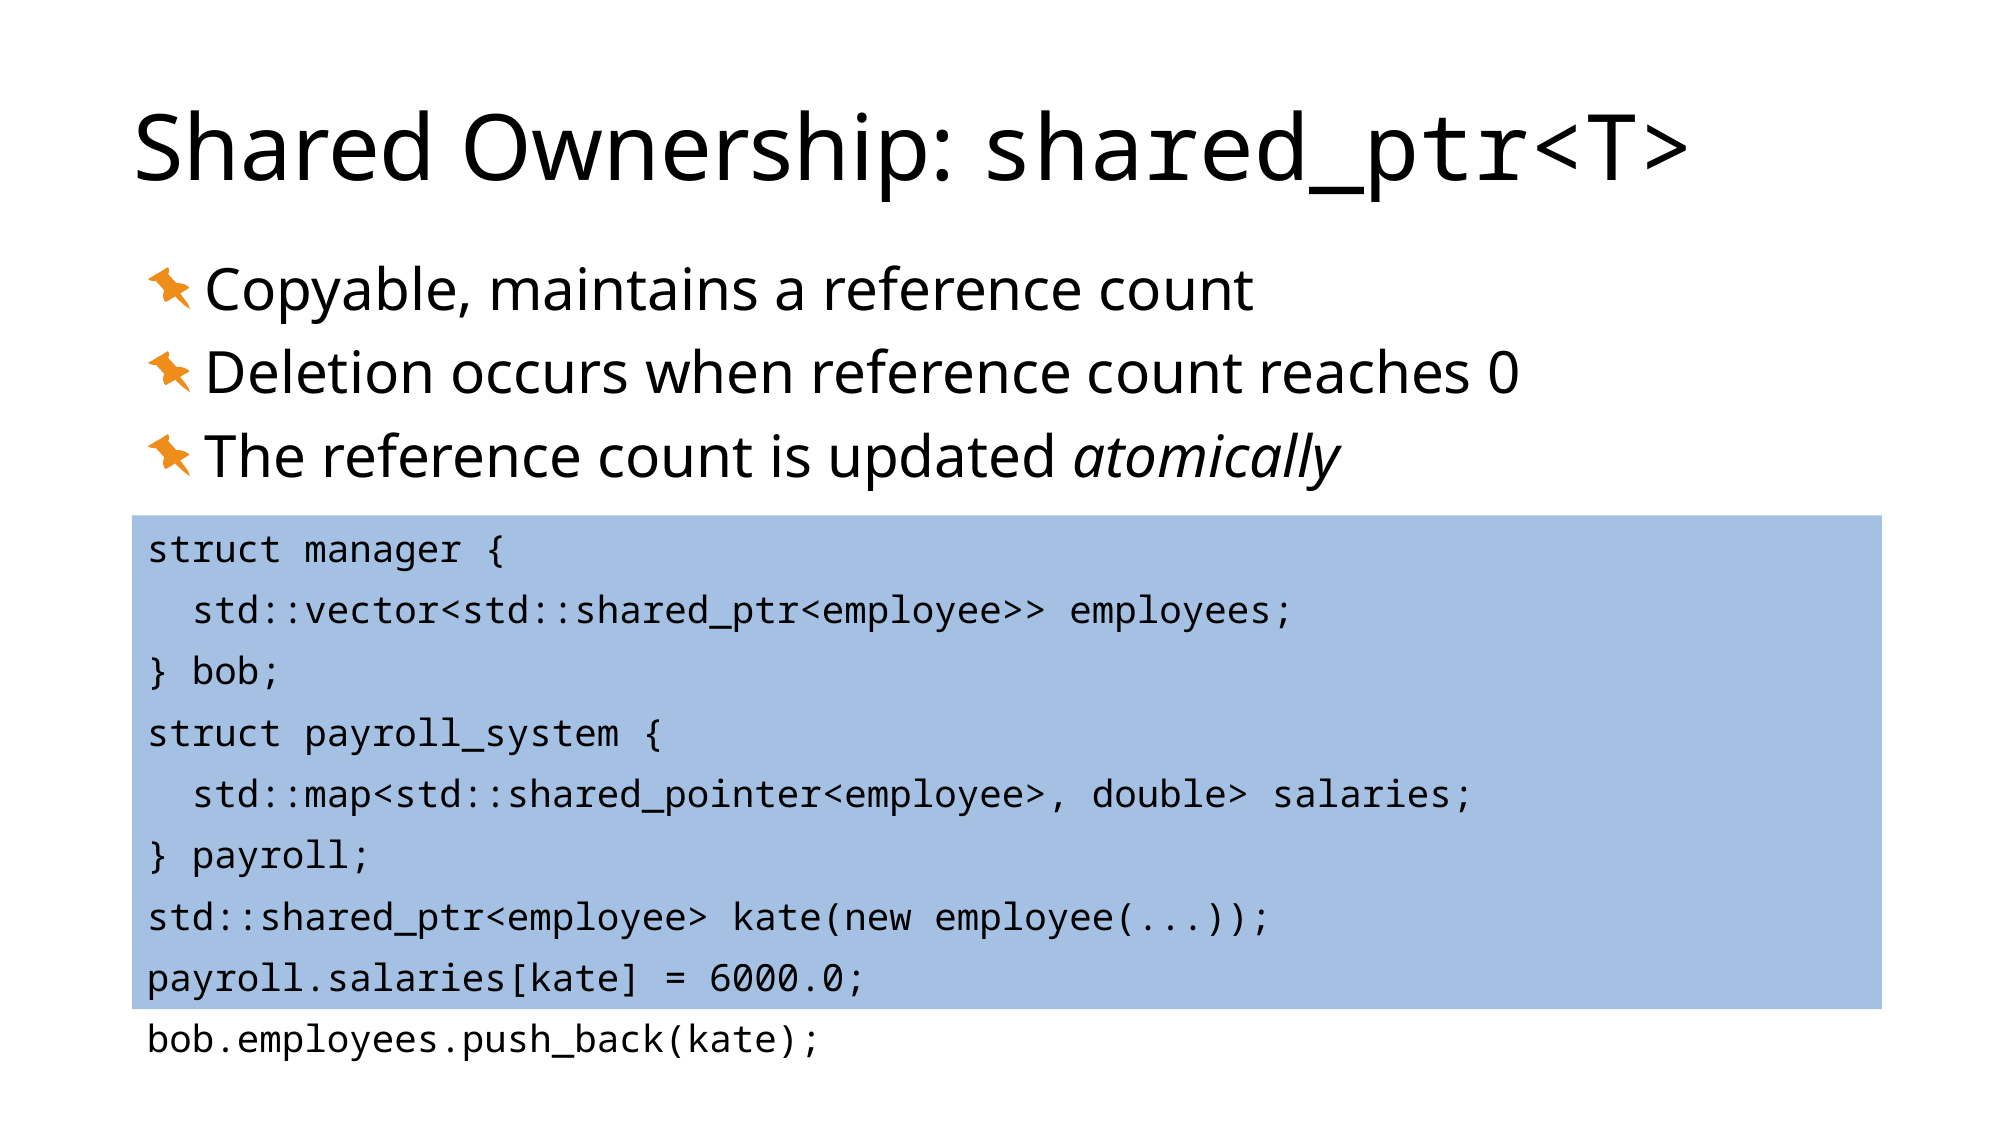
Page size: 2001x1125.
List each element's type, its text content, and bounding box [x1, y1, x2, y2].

list Copyable, maintains a reference count Deletion occurs when reference count reaches 0 The reference count is updated atomically [133, 245, 1882, 492]
list struct manager { std::vector<std::shared_ptr<employee>> employees; } bob; struct payroll_system { std::map<std::shared_pointer<employee>, double> salaries; } payroll; std::shared_ptr<employee> kate(new employee(...)); payroll.salaries[kate] = 6000.0; bob.employees.push_back(kate); [131, 515, 1882, 1010]
title Shared Ownership: shared_ptr<T> [133, 90, 1867, 209]
